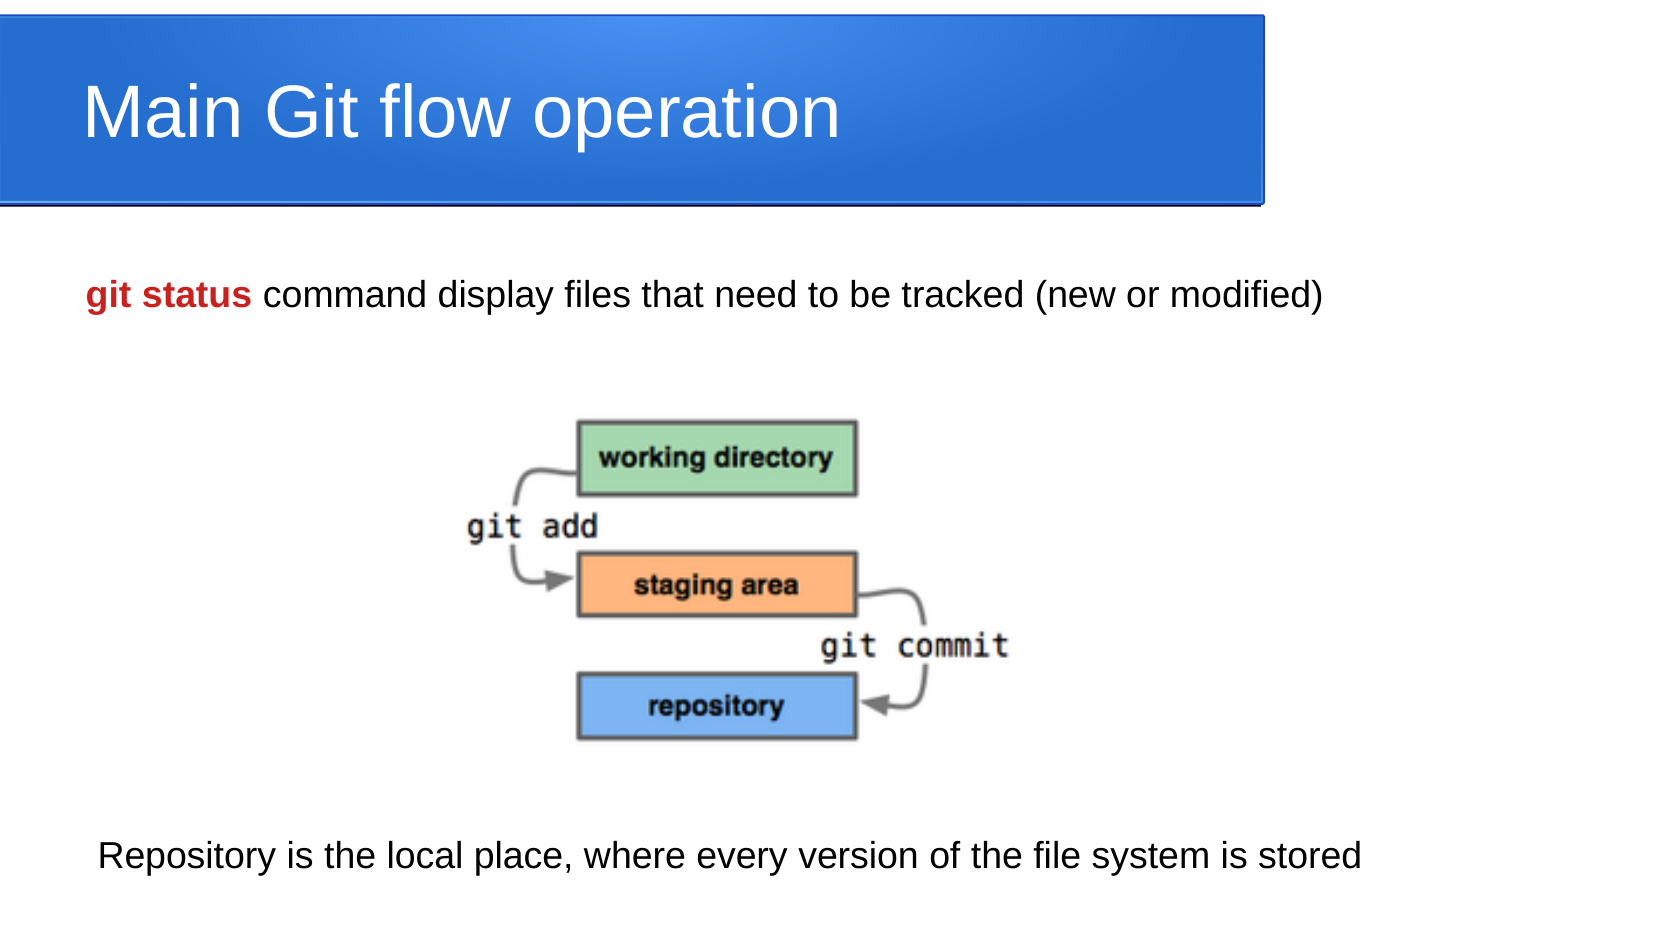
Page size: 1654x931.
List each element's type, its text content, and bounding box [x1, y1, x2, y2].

text_box git status command display files that need to be tracked (new or modified) [70, 266, 1607, 366]
text_box Repository is the local place, where every version of the file system is stored [82, 826, 1378, 884]
picture [448, 377, 1033, 768]
title Main Git flow operation [82, 35, 1235, 189]
